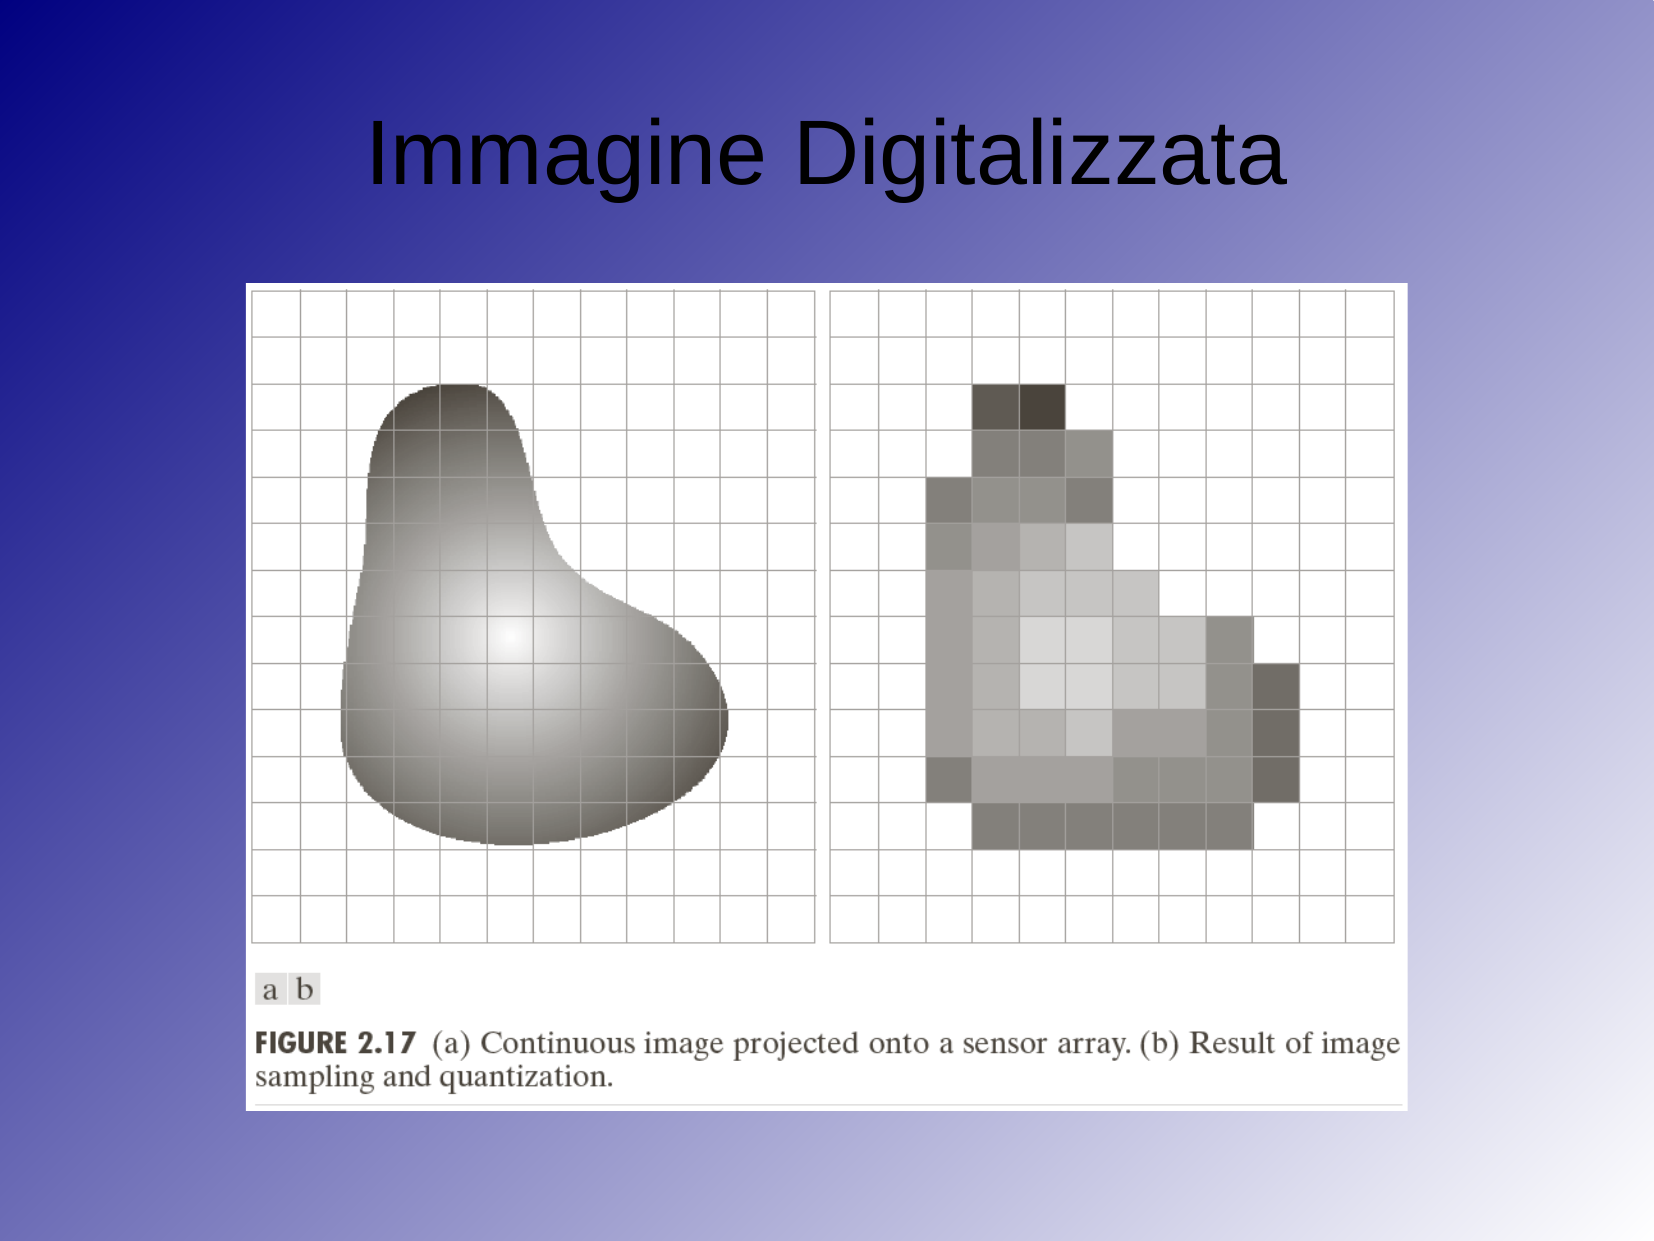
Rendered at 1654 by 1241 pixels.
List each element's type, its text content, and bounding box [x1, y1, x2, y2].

picture [245, 283, 1408, 1111]
title Immagine Digitalizzata [82, 49, 1571, 257]
